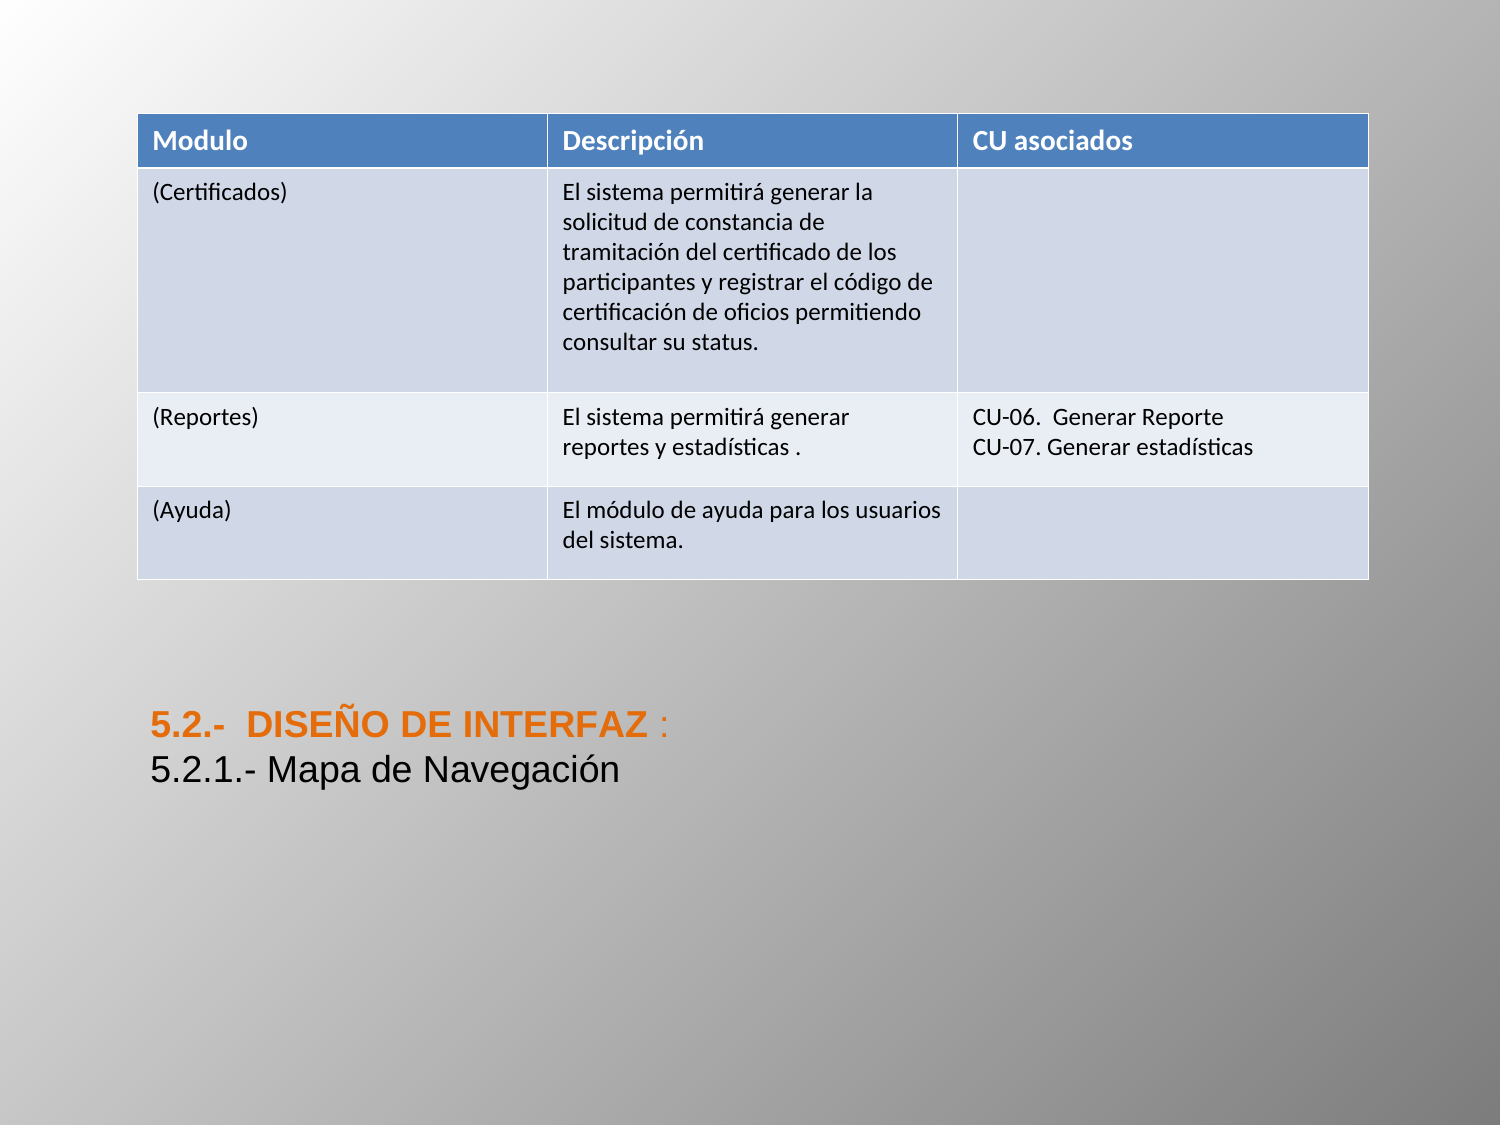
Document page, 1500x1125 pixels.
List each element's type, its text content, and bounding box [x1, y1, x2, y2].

table_cell El sistema permitirá generar la solicitud de constancia de tramitación del certificado de los participantes y registrar el código de certificación de oficios permitiendo consultar su status. [548, 169, 957, 392]
table_cell [958, 487, 1368, 579]
table_cell [958, 169, 1368, 392]
table_header Modulo [138, 114, 547, 167]
table_cell El sistema permitirá generar reportes y estadísticas . [548, 393, 957, 486]
table_header Descripción [548, 114, 957, 167]
table_cell CU-06. Generar Reporte CU-07. Generar estadísticas [958, 393, 1368, 486]
table_header CU asociados [958, 114, 1368, 167]
table_cell (Ayuda) [138, 487, 547, 579]
text_box 5.2.- DISEÑO DE INTERFAZ : 5.2.1.- Mapa de Navegación [135, 692, 696, 933]
table_cell (Reportes) [138, 393, 547, 486]
table_cell (Certificados) [138, 169, 547, 392]
table_cell El módulo de ayuda para los usuarios del sistema. [548, 487, 957, 579]
